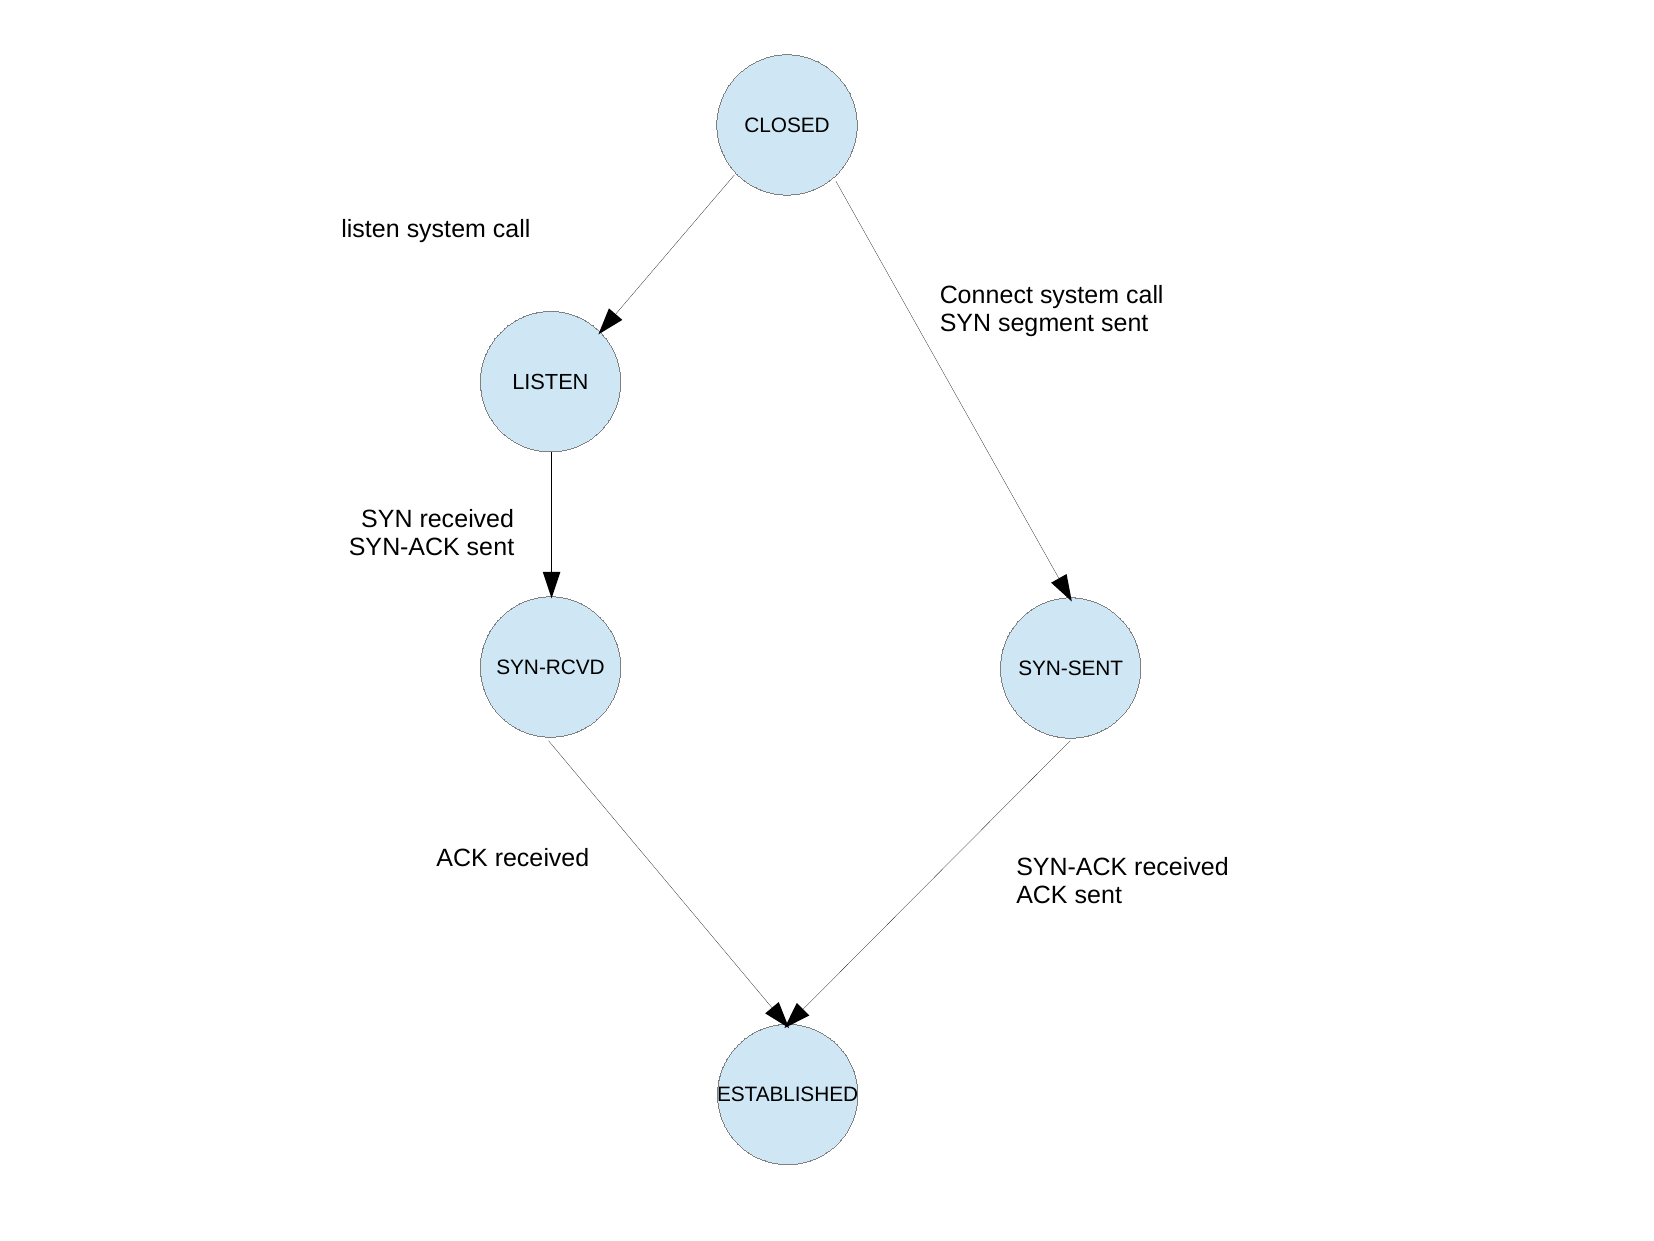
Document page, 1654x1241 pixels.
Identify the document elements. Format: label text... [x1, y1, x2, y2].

text_box SYN-SENT [1000, 597, 1141, 739]
text_box CLOSED [716, 54, 858, 196]
text_box SYN-ACK received ACK sent [1001, 845, 1399, 917]
text_box ESTABLISHED [717, 1024, 858, 1165]
text_box LISTEN [480, 311, 621, 452]
text_box SYN received SYN-ACK sent [132, 497, 530, 568]
text_box Connect system call SYN segment sent [924, 273, 1322, 345]
text_box listen system call [326, 207, 724, 251]
text_box ACK received [207, 836, 605, 879]
text_box SYN-RCVD [480, 596, 621, 738]
